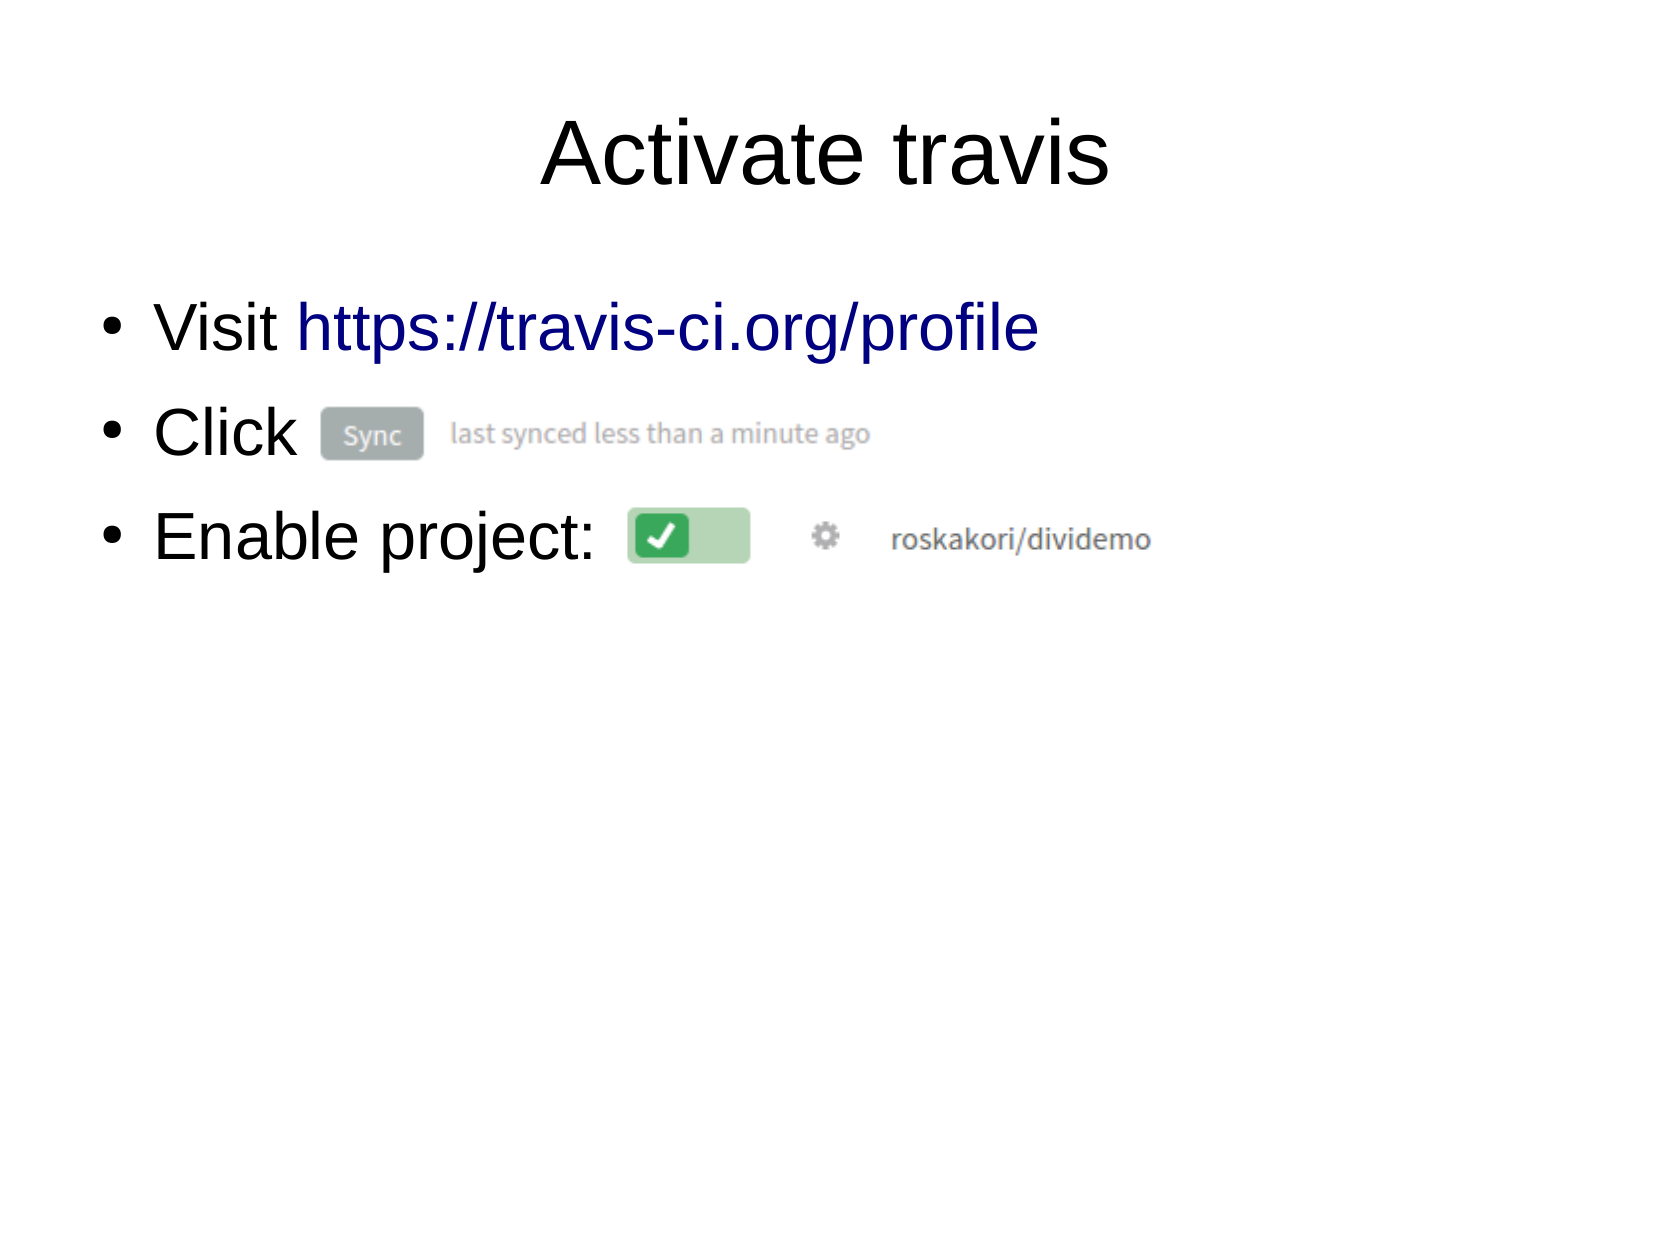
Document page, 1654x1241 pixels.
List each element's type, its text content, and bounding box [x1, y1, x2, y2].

picture [622, 504, 1161, 571]
title Activate travis [82, 49, 1571, 257]
picture [317, 399, 883, 466]
list Visit https://travis-ci.org/profile Click Enable project: [82, 290, 1571, 1010]
